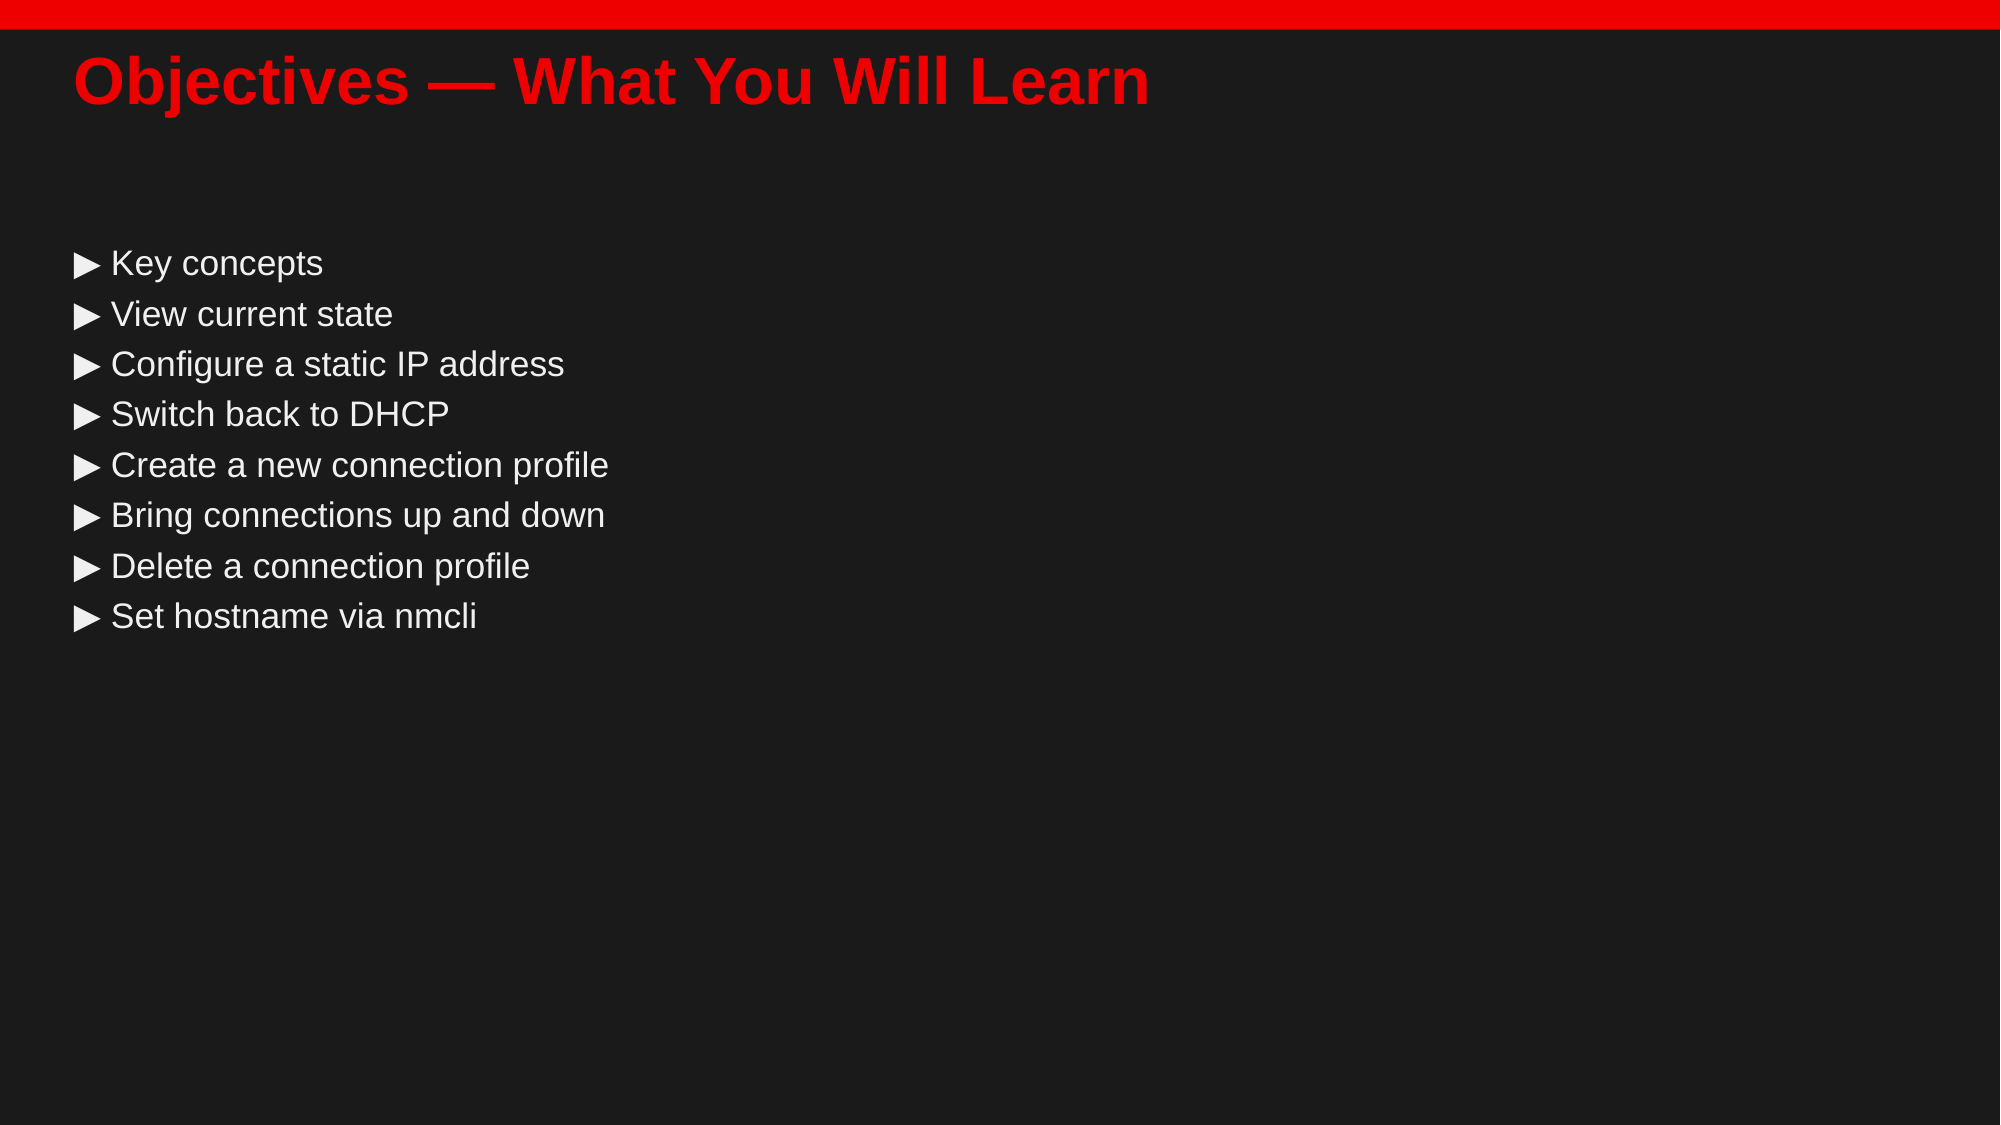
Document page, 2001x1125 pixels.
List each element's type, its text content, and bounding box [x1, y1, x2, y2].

text_box Objectives — What You Will Learn [59, 36, 1942, 208]
text_box ▶ Key concepts ▶ View current state ▶ Configure a static IP address ▶ Switch back to DHCP ▶ Create a new connection profile ▶ Bring connections up and down ▶ Delete a connection profile ▶ Set hostname via nmcli [59, 236, 1942, 1037]
text_box [0, 0, 2001, 30]
